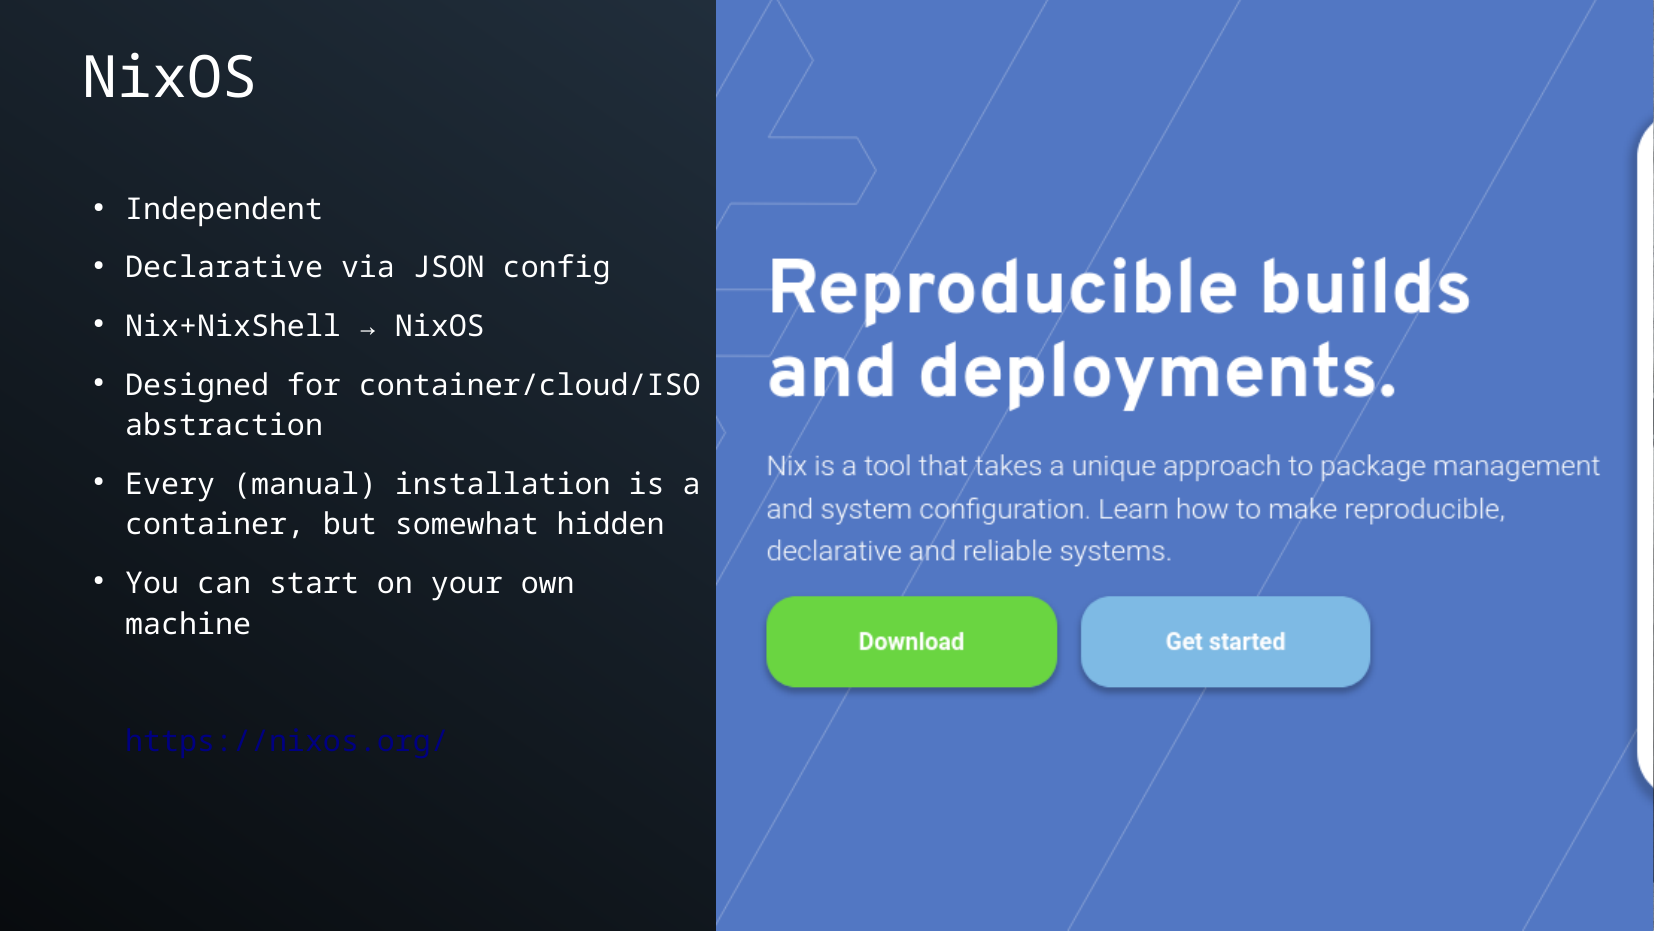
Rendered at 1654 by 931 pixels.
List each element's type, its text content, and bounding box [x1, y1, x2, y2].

picture [716, 0, 1654, 931]
title NixOS [82, 37, 716, 113]
list Independent Declarative via JSON config Nix+NixShell → NixOS Designed for container/cloud/ISO abstraction Every (manual) installation is a container, but somewhat hidden You can start on your own machine https://nixos.org/ [82, 187, 713, 826]
